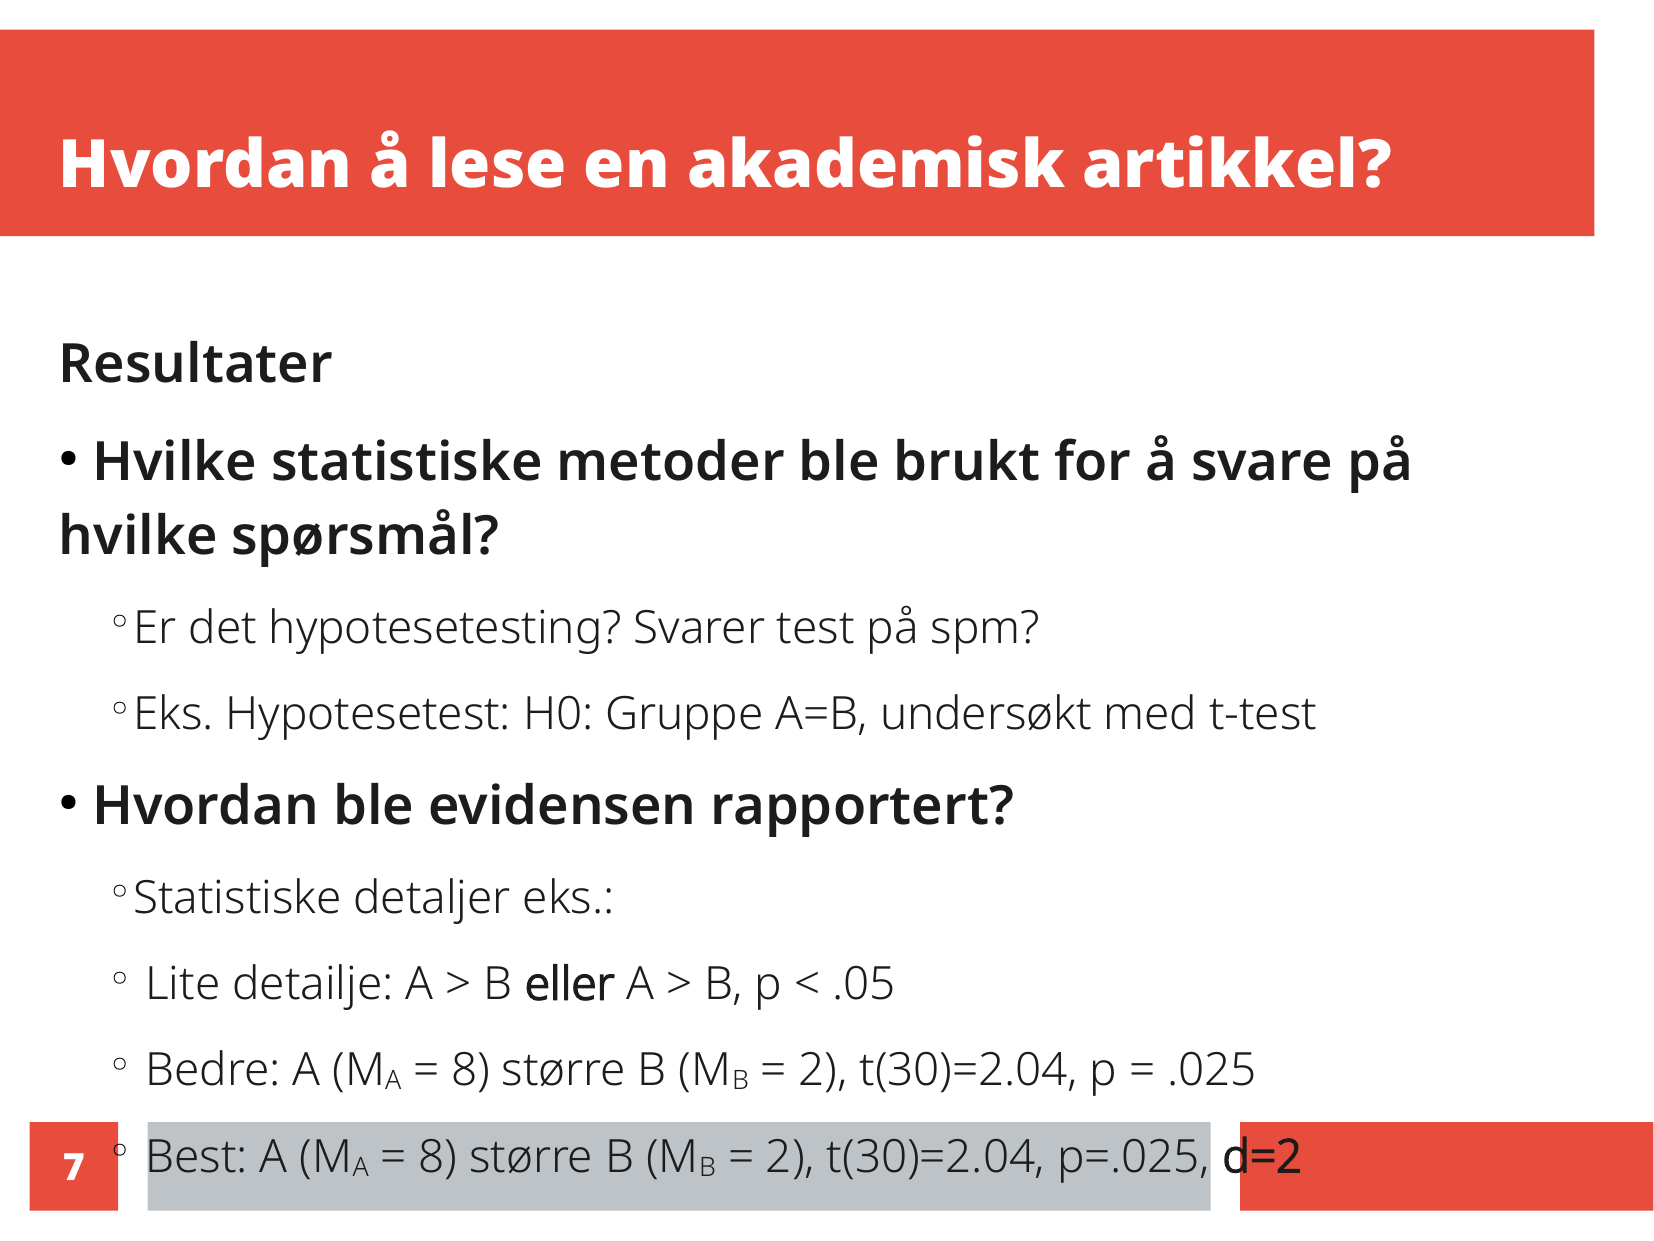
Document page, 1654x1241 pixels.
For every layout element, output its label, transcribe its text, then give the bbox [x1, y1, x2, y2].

list Resultater Hvilke statistiske metoder ble brukt for å svare på hvilke spørsmål? Er det hypotesetesting? Svarer test på spm? Eks. Hypotesetest: H0: Gruppe A=B, undersøkt med t-test Hvordan ble evidensen rapportert? Statistiske detaljer eks.: Lite detailje: A > B eller A > B, p < .05 Bedre: A (MA = 8) større B (MB = 2), t(30)=2.04, p = .025 Best: A (MA = 8) større B (MB = 2), t(30)=2.04, p=.025, d=2 [59, 324, 1565, 1202]
title Hvordan å lese en akademisk artikkel? [59, 59, 1595, 207]
